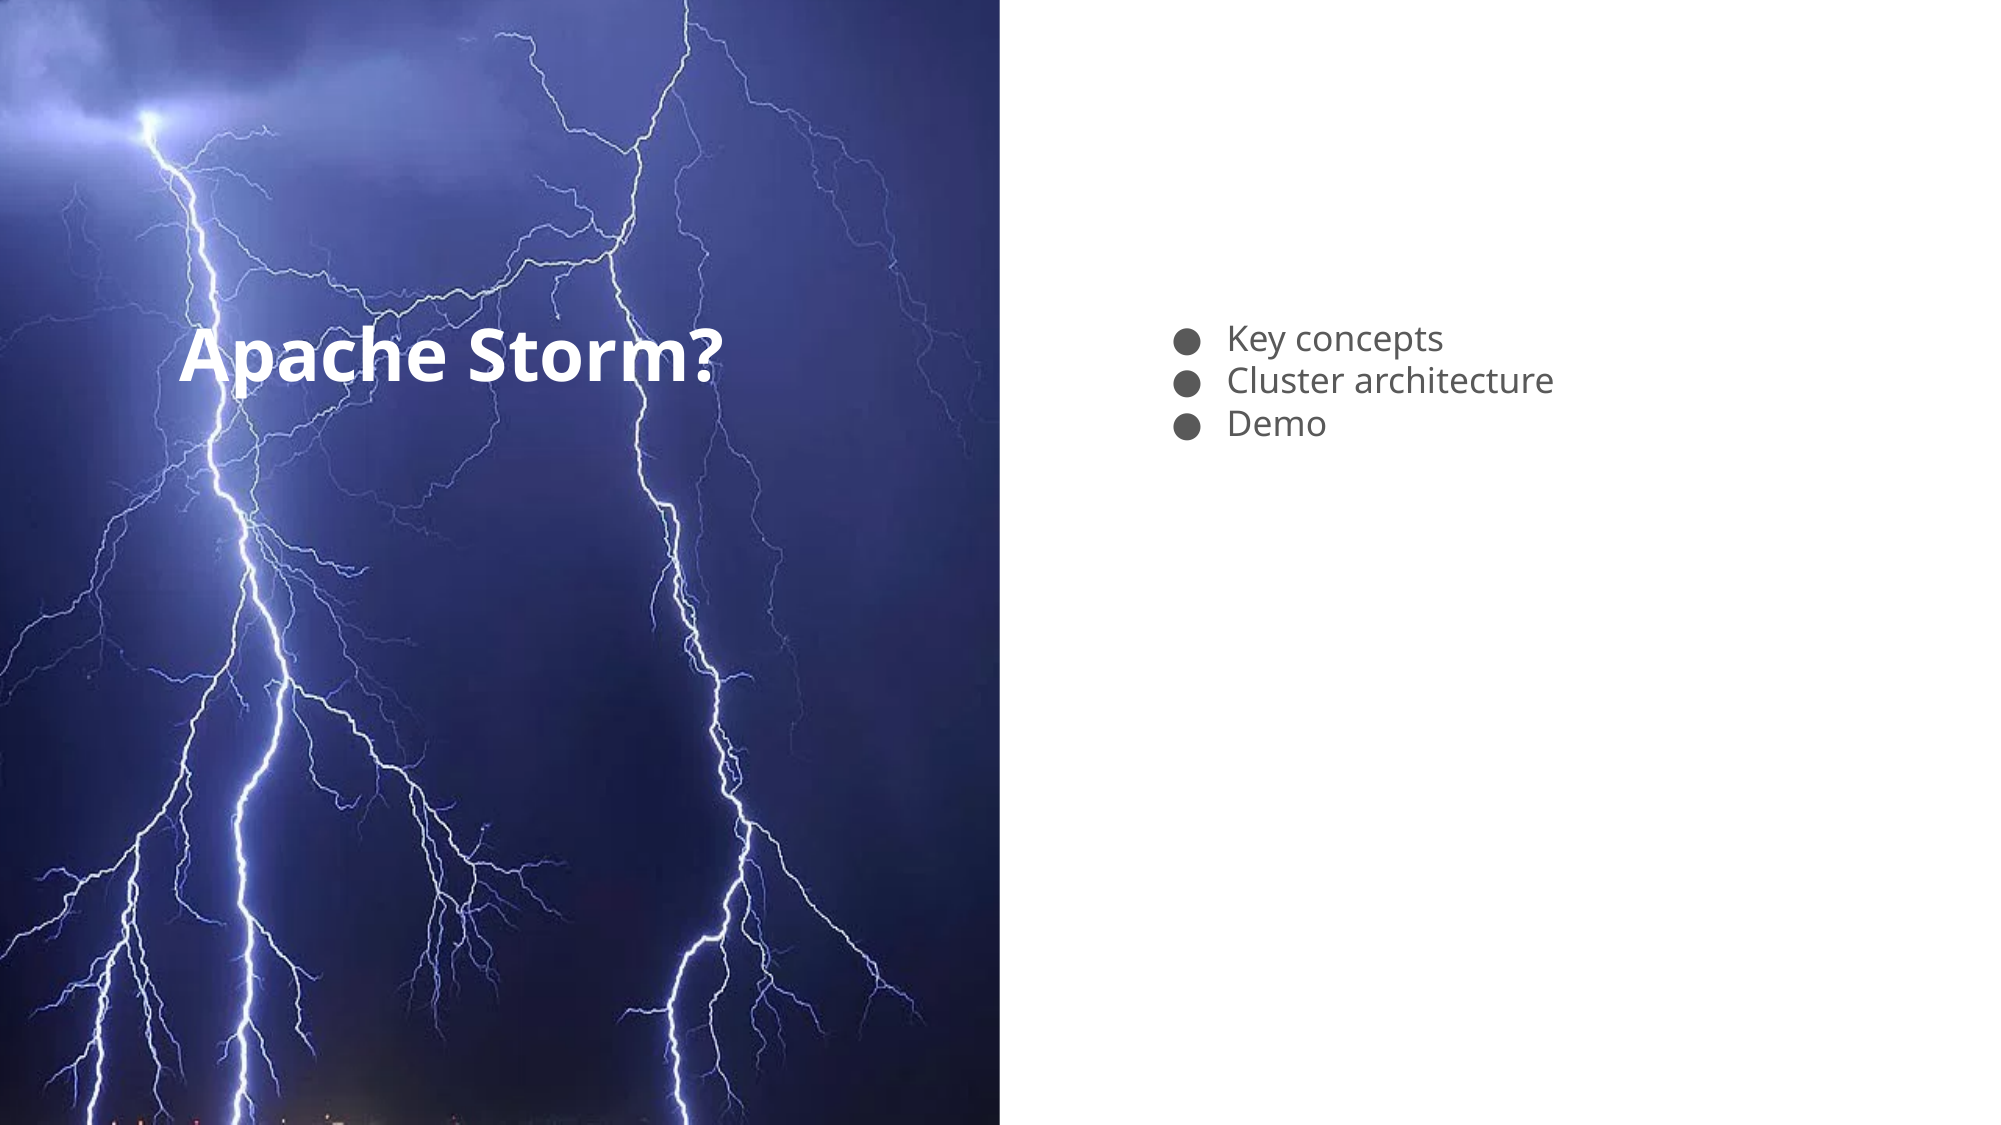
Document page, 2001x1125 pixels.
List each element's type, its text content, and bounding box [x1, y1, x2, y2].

list Key concepts Cluster architecture Demo [1131, 295, 1870, 958]
title Apache Storm? [159, 288, 882, 658]
picture [0, 0, 1000, 1125]
